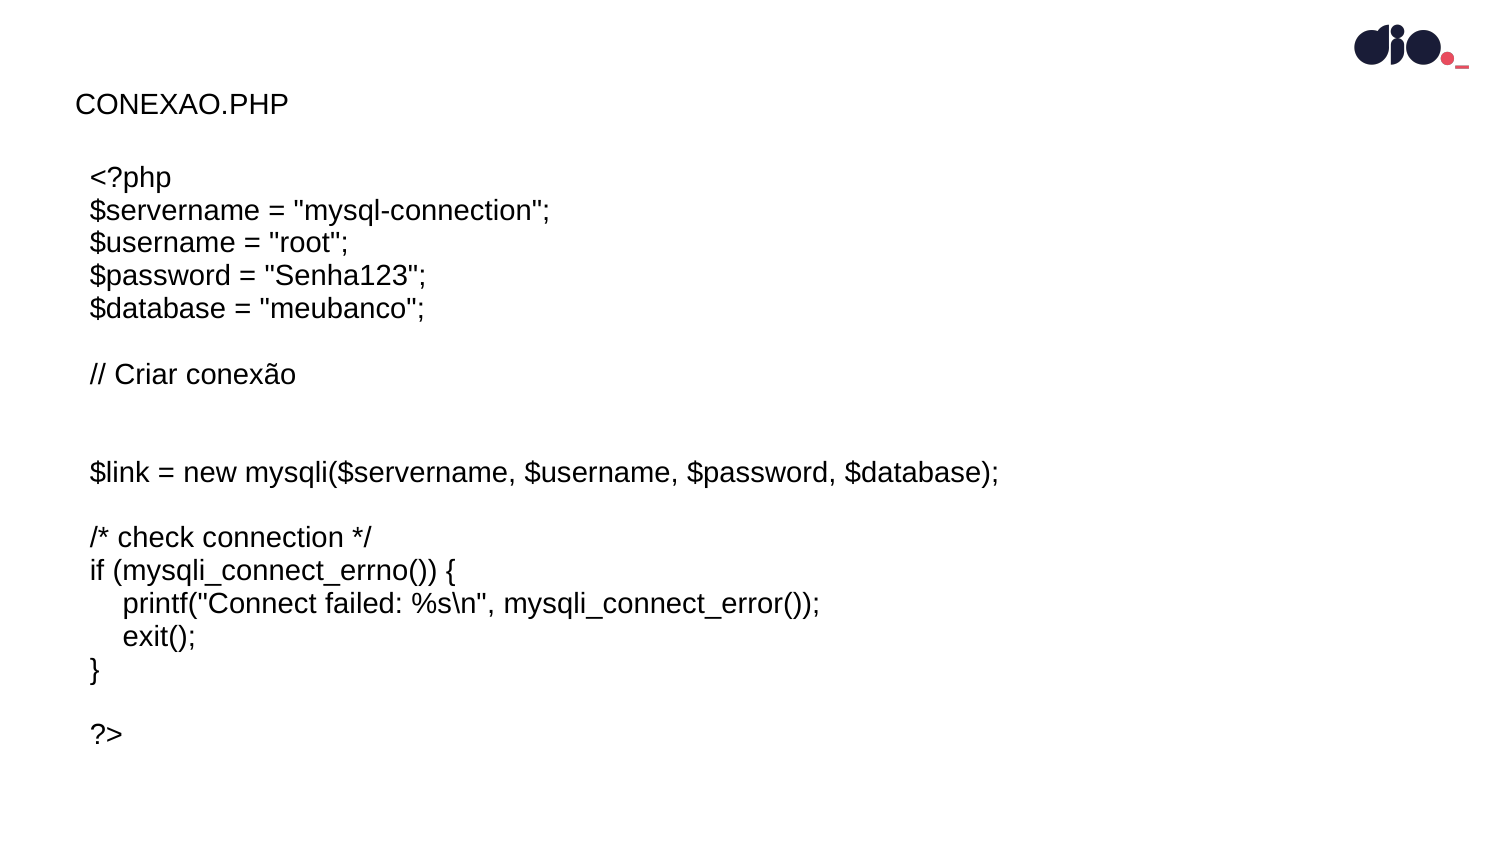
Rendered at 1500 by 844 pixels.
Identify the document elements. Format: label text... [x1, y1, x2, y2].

text_box <?php $servername = "mysql-connection"; $username = "root"; $password = "Senha123"; $database = "meubanco"; // Criar conexão $link = new mysqli($servername, $username, $password, $database); /* check connection */ if (mysqli_connect_errno()) { printf("Connect failed: %s\n", mysqli_connect_error()); exit(); } ?> [75, 153, 1158, 755]
picture [1339, 15, 1479, 78]
title CONEXAO.PHP [75, 33, 1425, 175]
